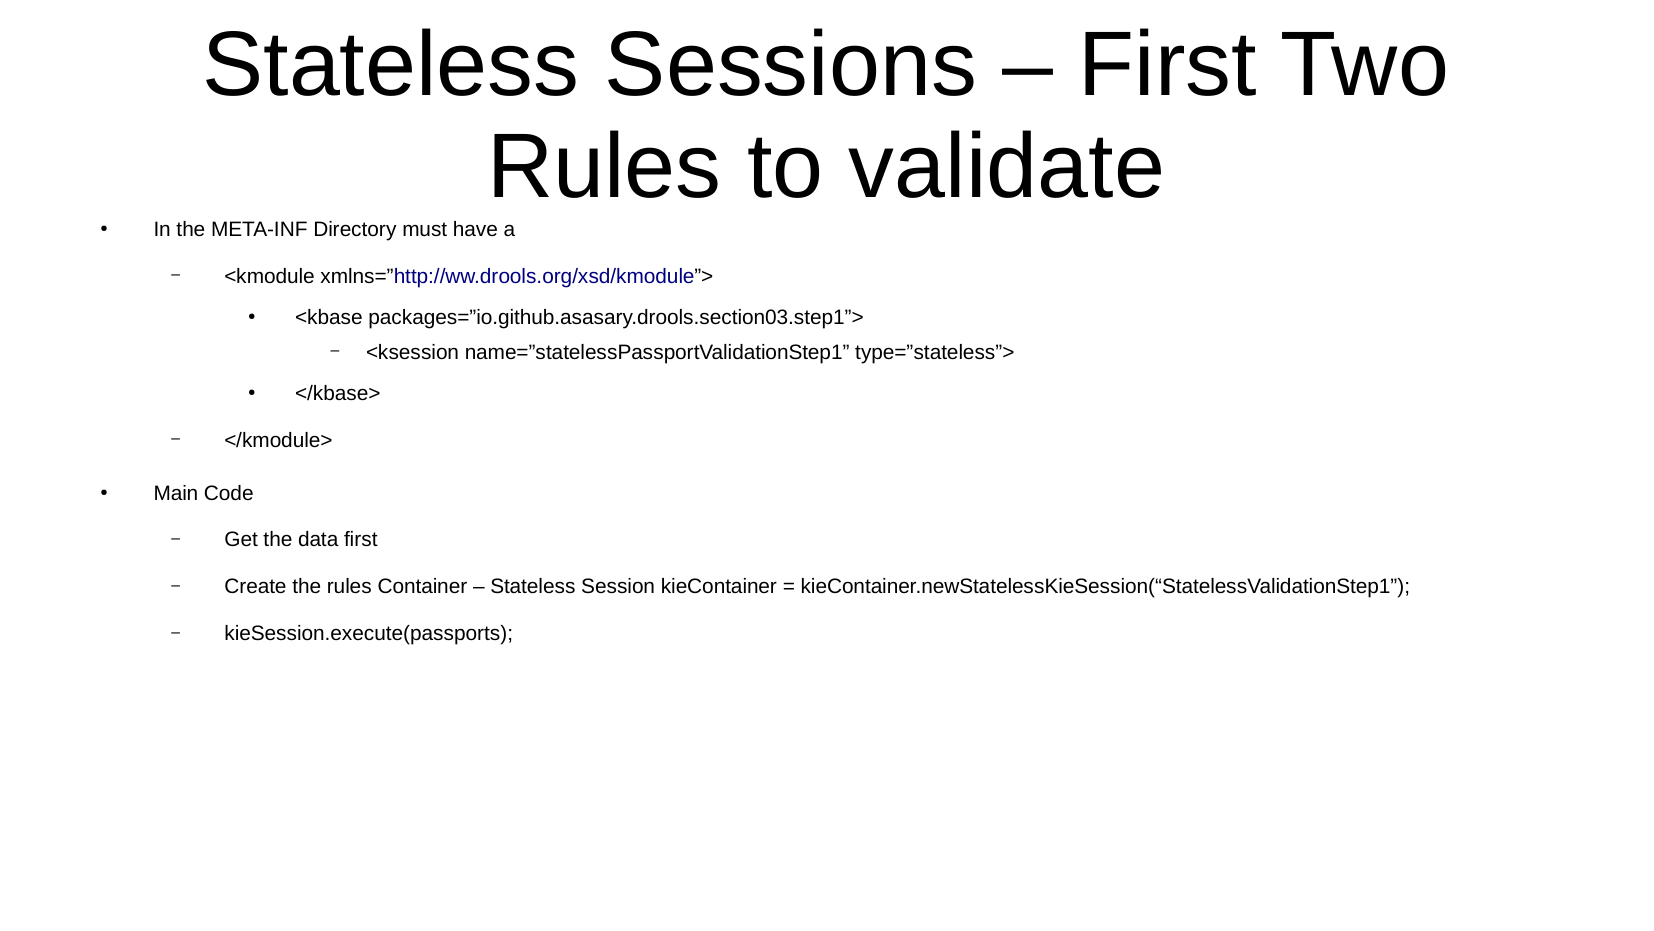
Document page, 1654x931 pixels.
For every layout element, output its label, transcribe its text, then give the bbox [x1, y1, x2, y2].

title Stateless Sessions – First Two Rules to validate [82, 12, 1571, 217]
list In the META-INF Directory must have a <kmodule xmlns=”http://ww.drools.org/xsd/kmodule”> <kbase packages=”io.github.asasary.drools.section03.step1”> <ksession name=”statelessPassportValidationStep1” type=”stateless”> </kbase> </kmodule> Main Code Get the data first Create the rules Container – Stateless Session kieContainer = kieContainer.newStatelessKieSession(“StatelessValidationStep1”); kieSession.execute(passports); [82, 217, 1636, 916]
